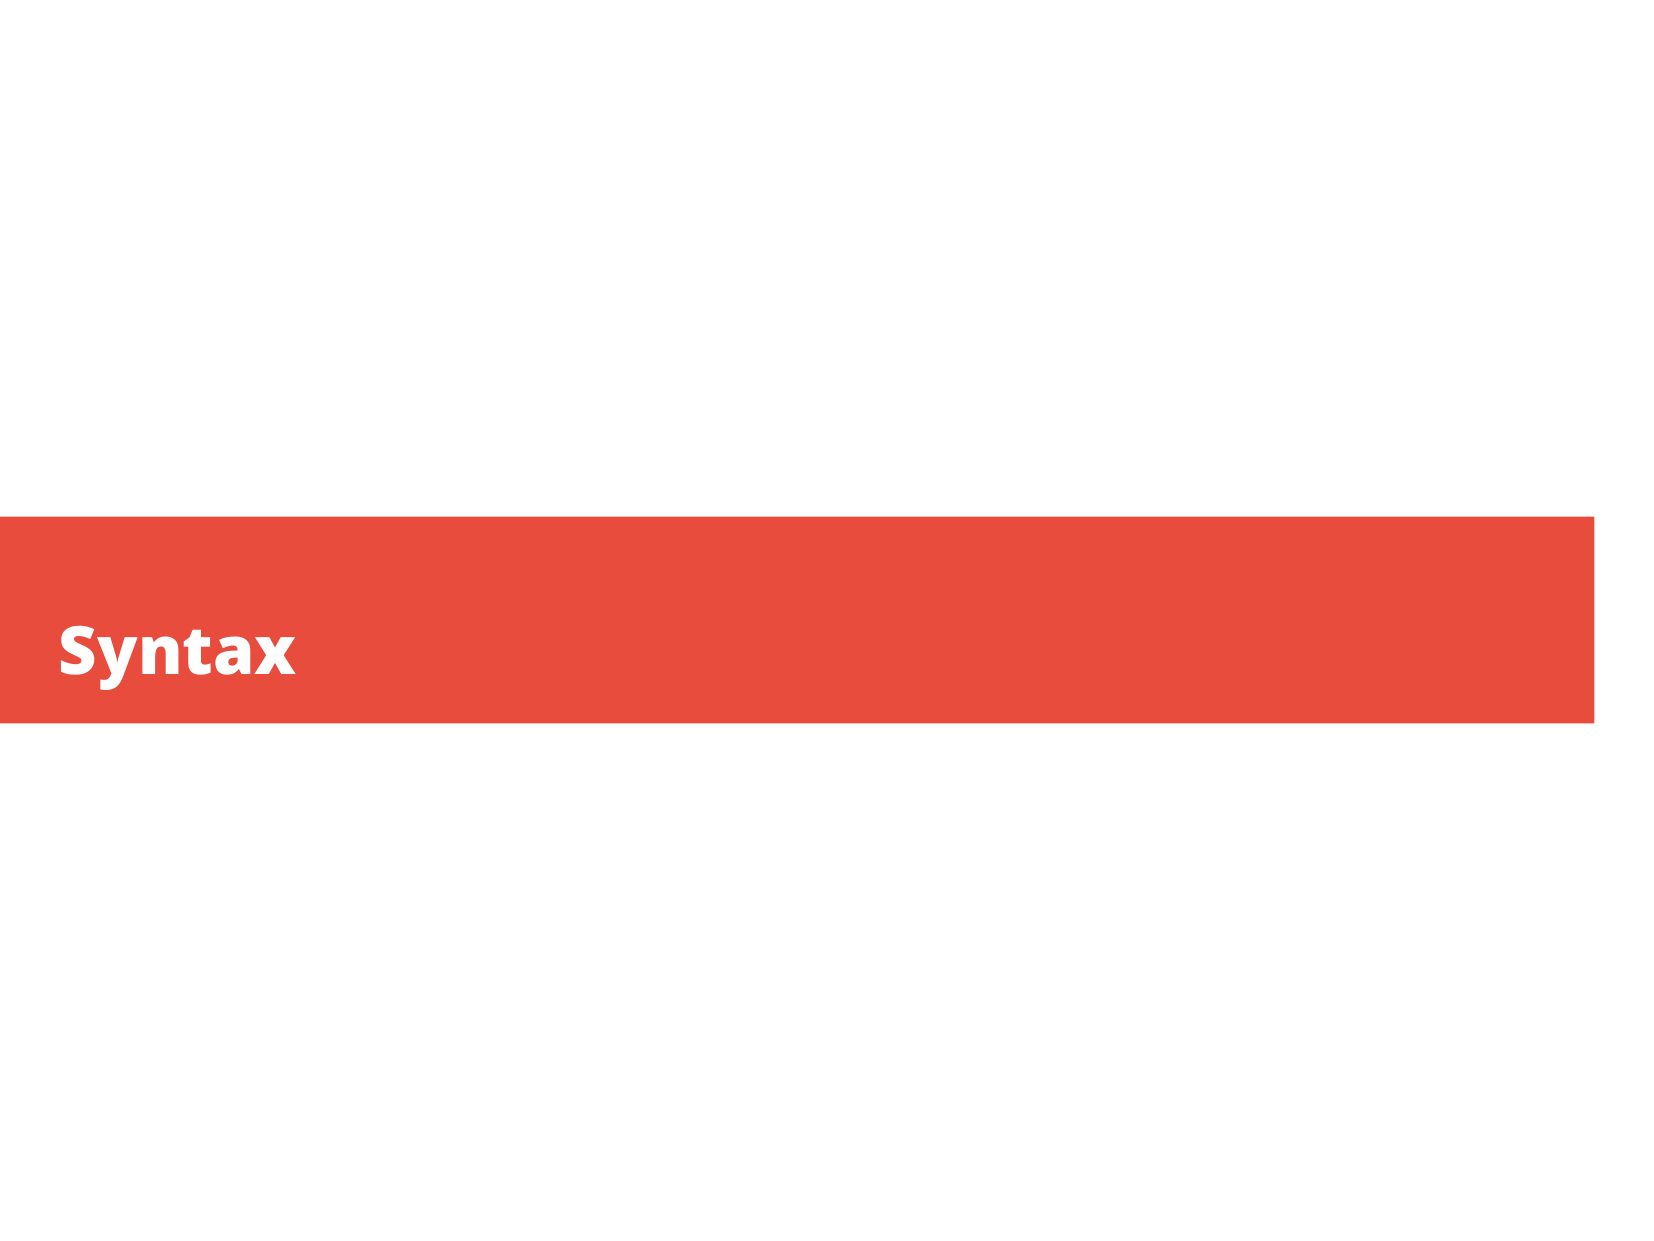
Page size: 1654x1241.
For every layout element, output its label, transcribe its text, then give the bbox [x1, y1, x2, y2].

title Syntax [59, 546, 1595, 694]
